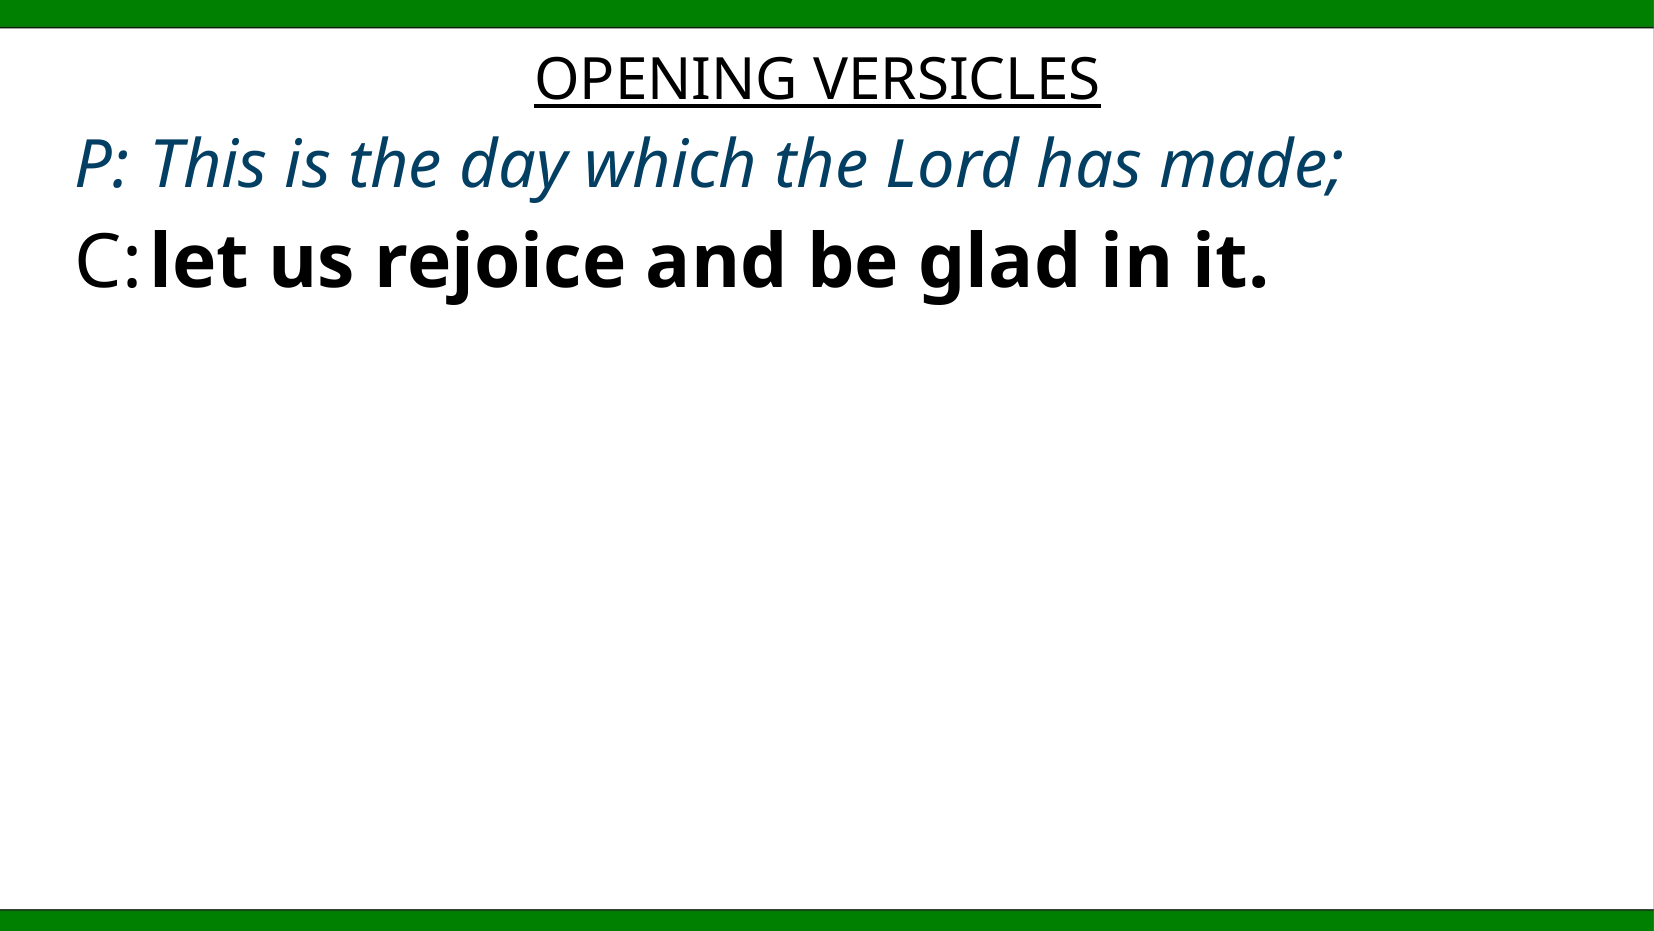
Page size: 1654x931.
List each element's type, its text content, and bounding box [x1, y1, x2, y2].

text_box OPENING VERSICLES P: This is the day which the Lord has made; C: let us rejoice and be glad in it. [60, 30, 1576, 311]
picture [0, 0, 1654, 931]
